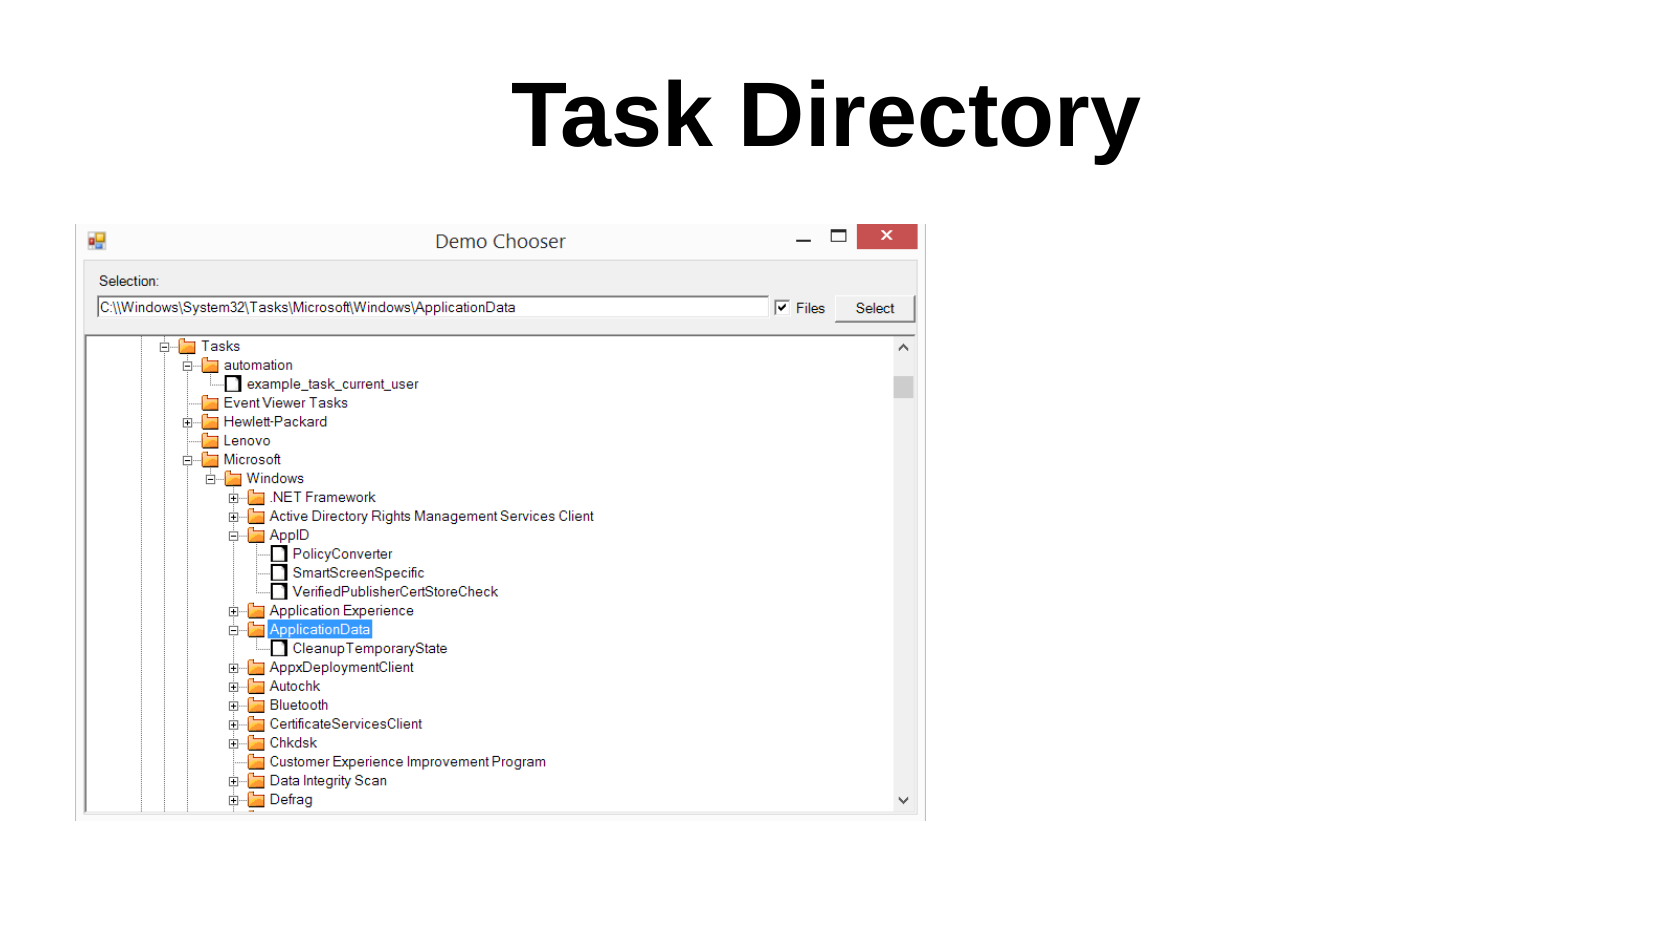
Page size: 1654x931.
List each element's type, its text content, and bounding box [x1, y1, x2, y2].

picture [75, 224, 926, 821]
title Task Directory [82, 37, 1571, 193]
